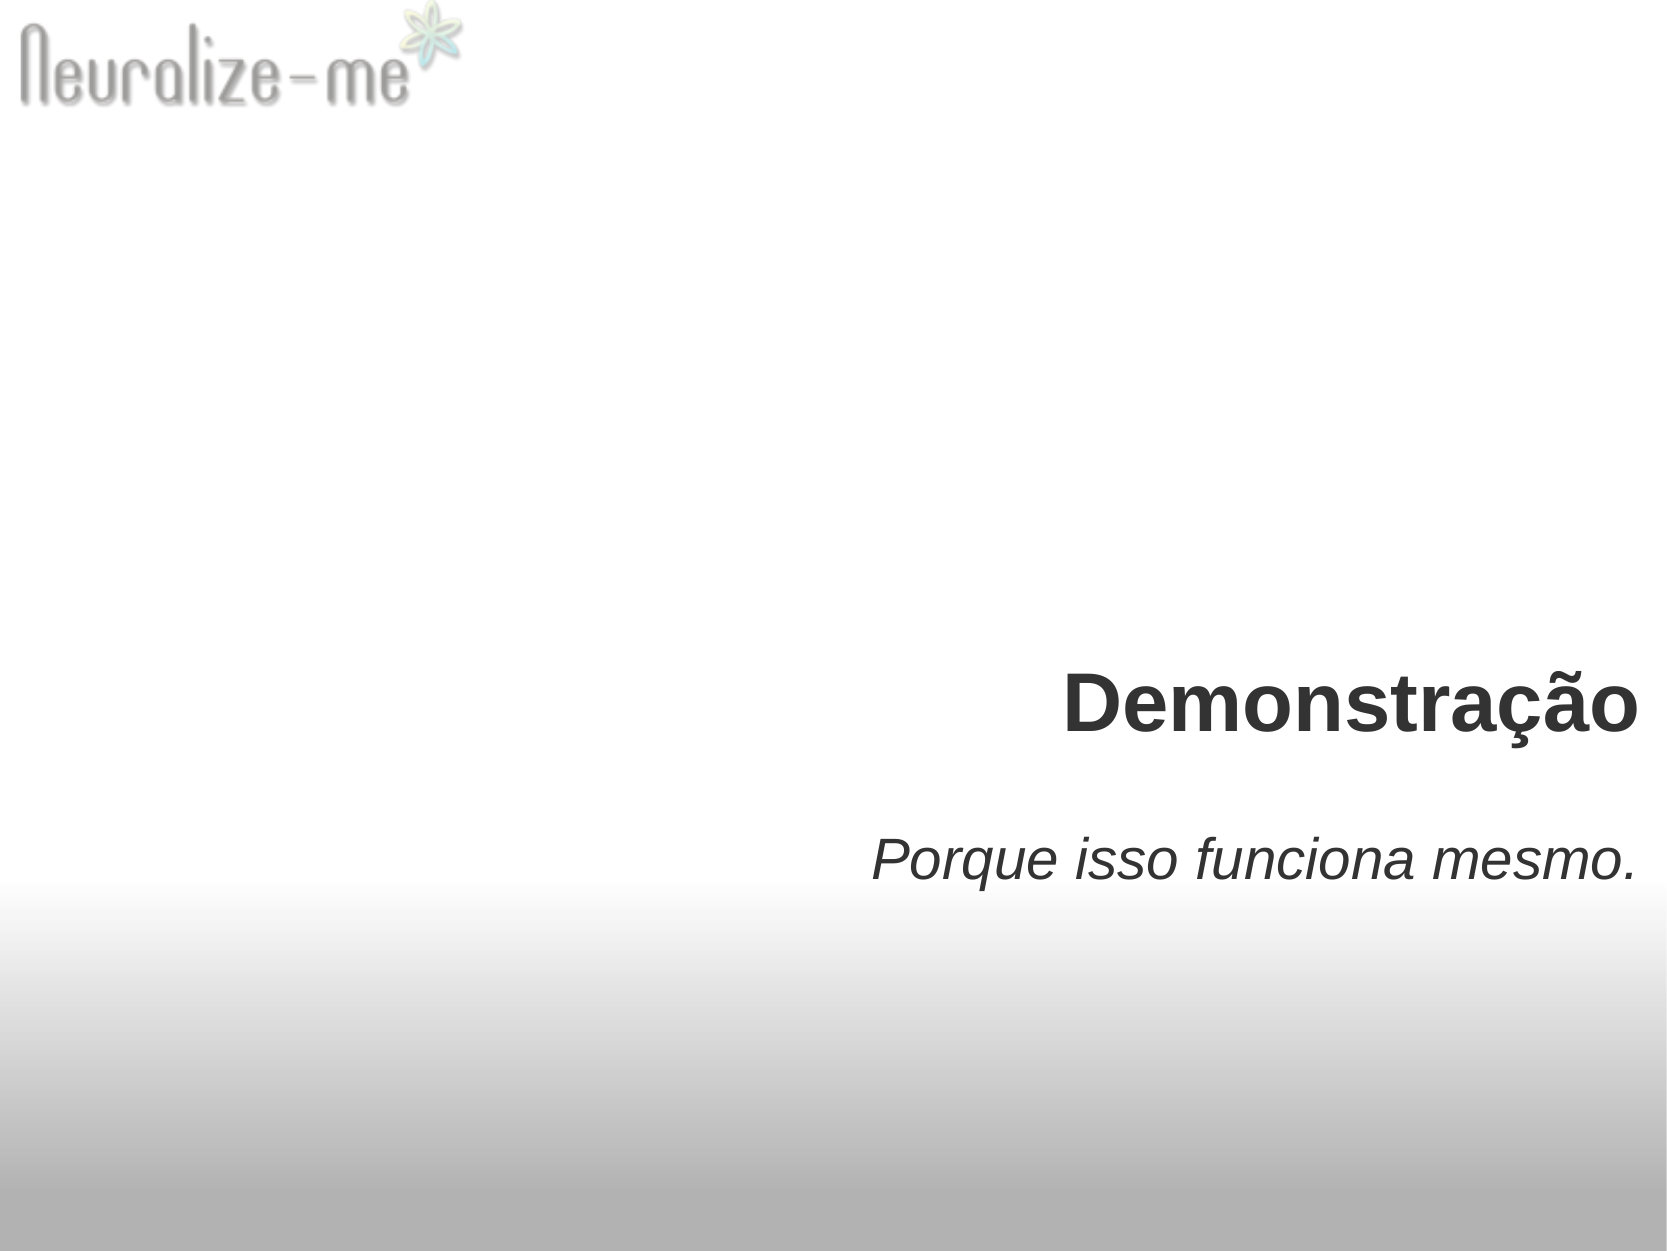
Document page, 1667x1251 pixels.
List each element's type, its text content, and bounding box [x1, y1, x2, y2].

title Demonstração Porque isso funciona mesmo. [23, 655, 1641, 1125]
picture [0, 0, 1667, 1251]
